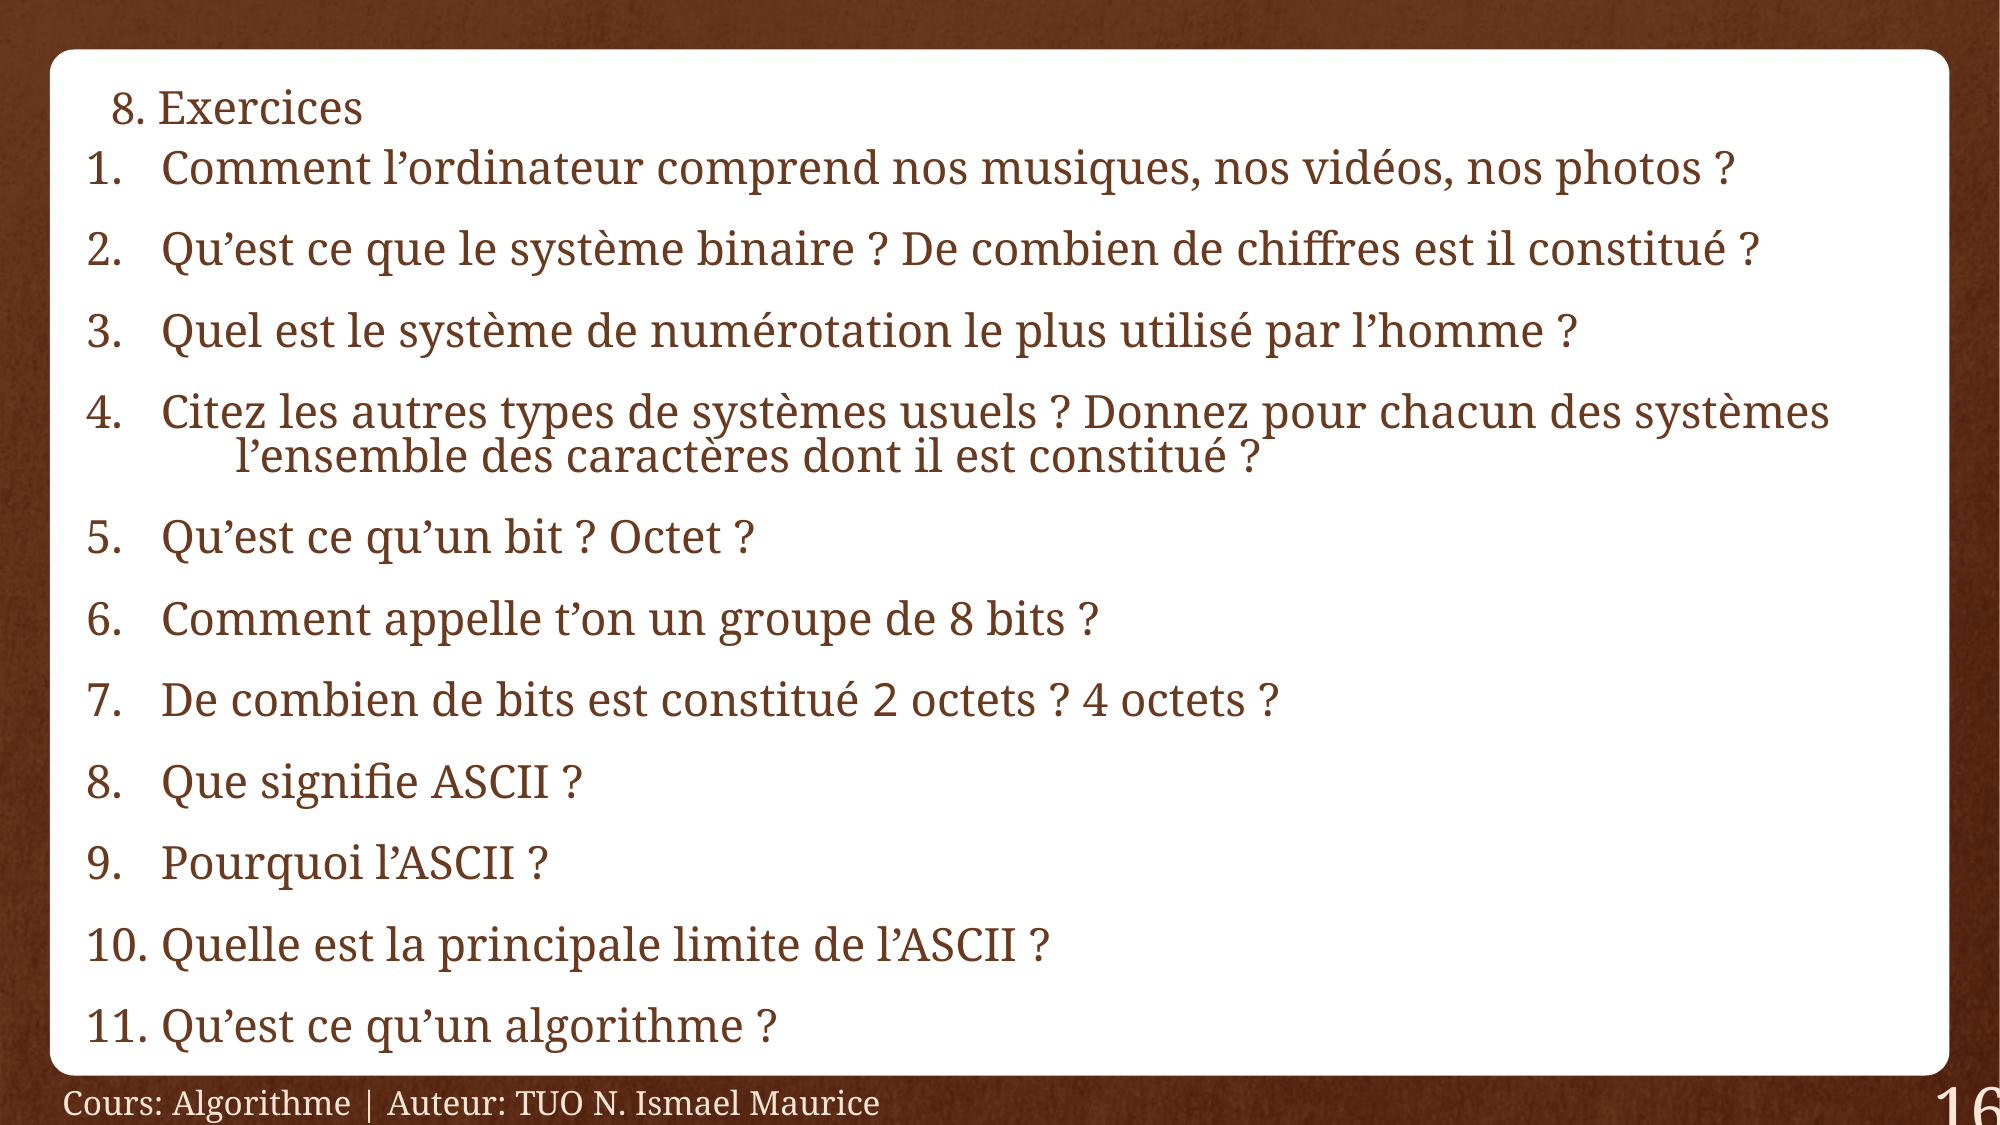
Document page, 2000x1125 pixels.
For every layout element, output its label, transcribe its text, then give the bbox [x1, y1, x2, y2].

text_box Cours: Algorithme | Auteur: TUO N. Ismael Maurice [47, 1074, 1264, 1125]
list Comment l’ordinateur comprend nos musiques, nos vidéos, nos photos ? Qu’est ce que le système binaire ? De combien de chiffres est il constitué ? Quel est le système de numérotation le plus utilisé par l’homme ? Citez les autres types de systèmes usuels ? Donnez pour chacun des systèmes l’ensemble des caractères dont il est constitué ? Qu’est ce qu’un bit ? Octet ? Comment appelle t’on un groupe de 8 bits ? De combien de bits est constitué 2 octets ? 4 octets ? Que signifie ASCII ? Pourquoi l’ASCII ? Quelle est la principale limite de l’ASCII ? Qu’est ce qu’un algorithme ? [70, 141, 1929, 1062]
title 8. Exercices [95, 68, 1696, 142]
text_box [1918, 1061, 2000, 1112]
